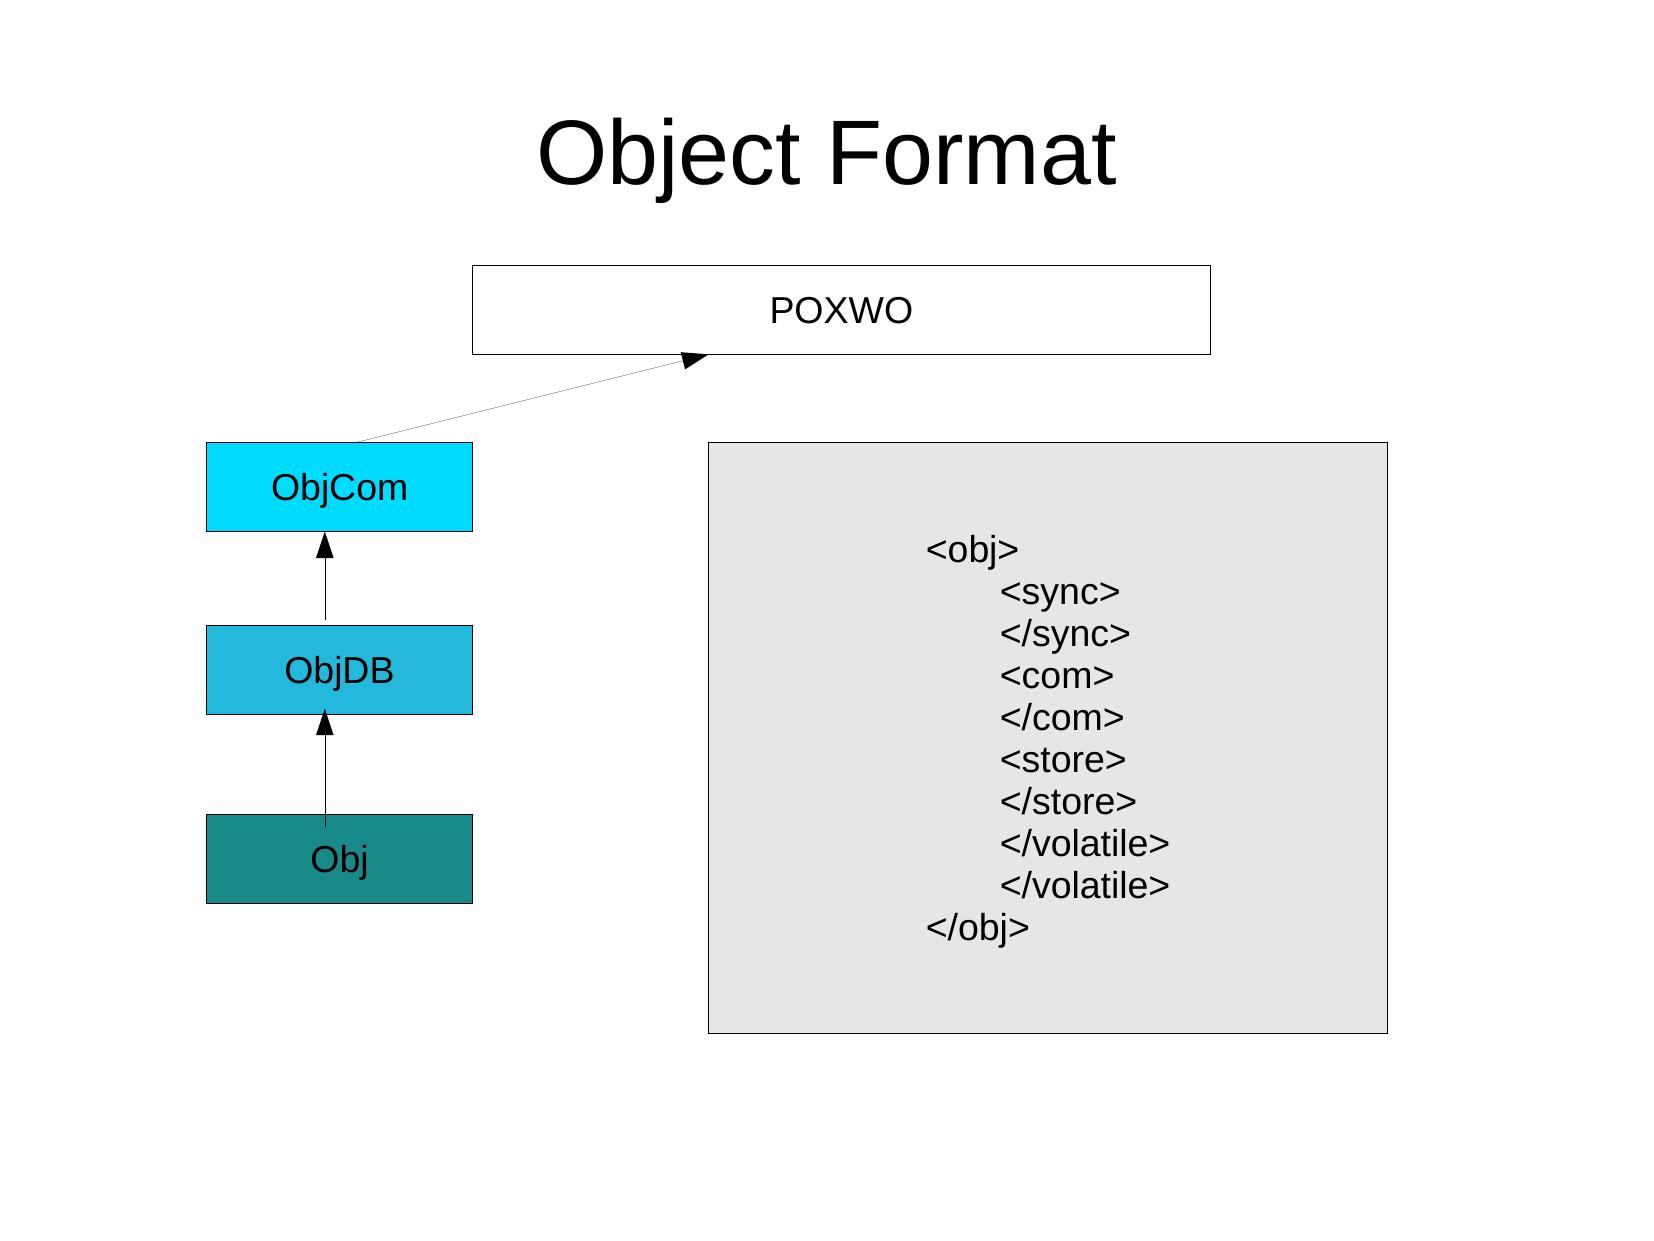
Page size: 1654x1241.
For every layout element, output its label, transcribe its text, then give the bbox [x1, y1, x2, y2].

text_box Obj [206, 814, 473, 904]
text_box POXWO [472, 265, 1211, 355]
title Object Format [82, 49, 1571, 257]
text_box ObjDB [206, 625, 473, 715]
text_box <obj> <sync> </sync> <com> </com> <store> </store> </volatile> </volatile> </obj> [708, 442, 1388, 1034]
text_box ObjCom [206, 442, 473, 532]
